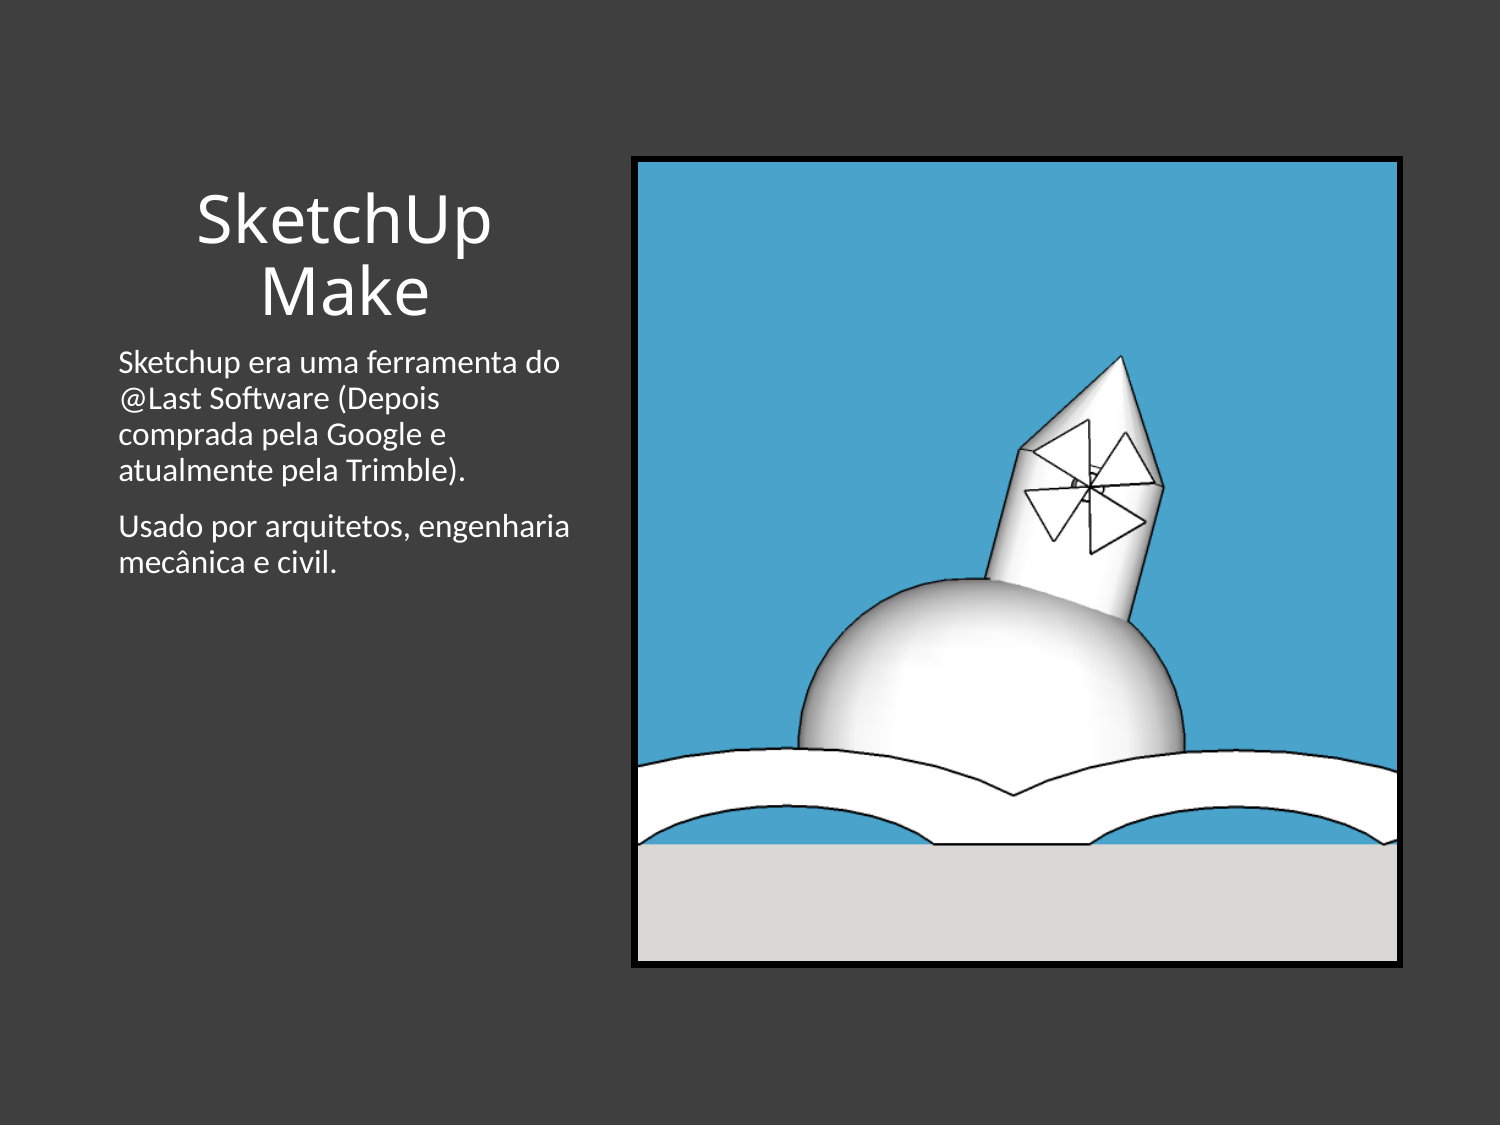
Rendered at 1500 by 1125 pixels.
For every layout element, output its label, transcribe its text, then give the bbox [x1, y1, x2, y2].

title SketchUp Make [103, 75, 588, 337]
picture [637, 161, 1398, 962]
list Sketchup era uma ferramenta do @Last Software (Depois comprada pela Google e atualmente pela Trimble). Usado por arquitetos, engenharia mecânica e civil. [103, 337, 588, 963]
